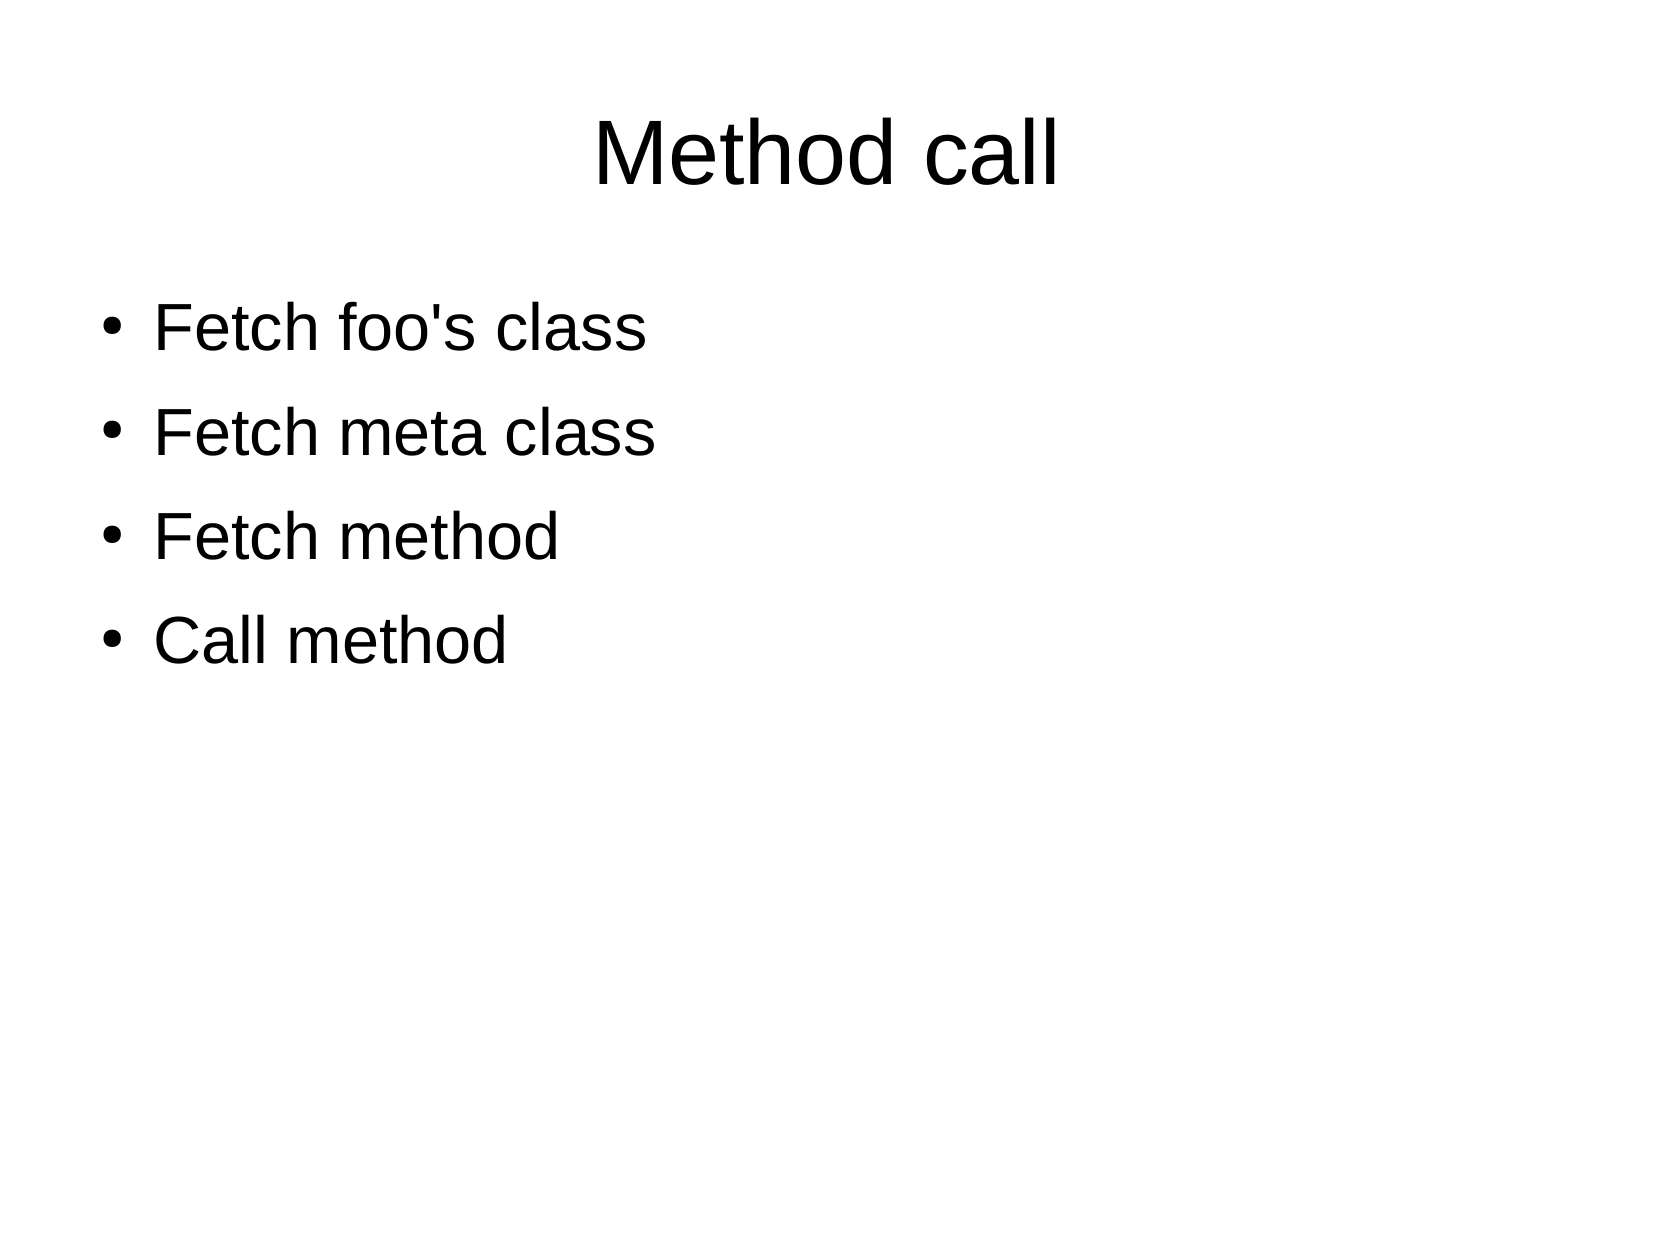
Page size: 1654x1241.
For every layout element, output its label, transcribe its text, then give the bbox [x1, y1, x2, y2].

list Fetch foo's class Fetch meta class Fetch method Call method [82, 290, 1571, 1109]
title Method call [82, 49, 1571, 257]
